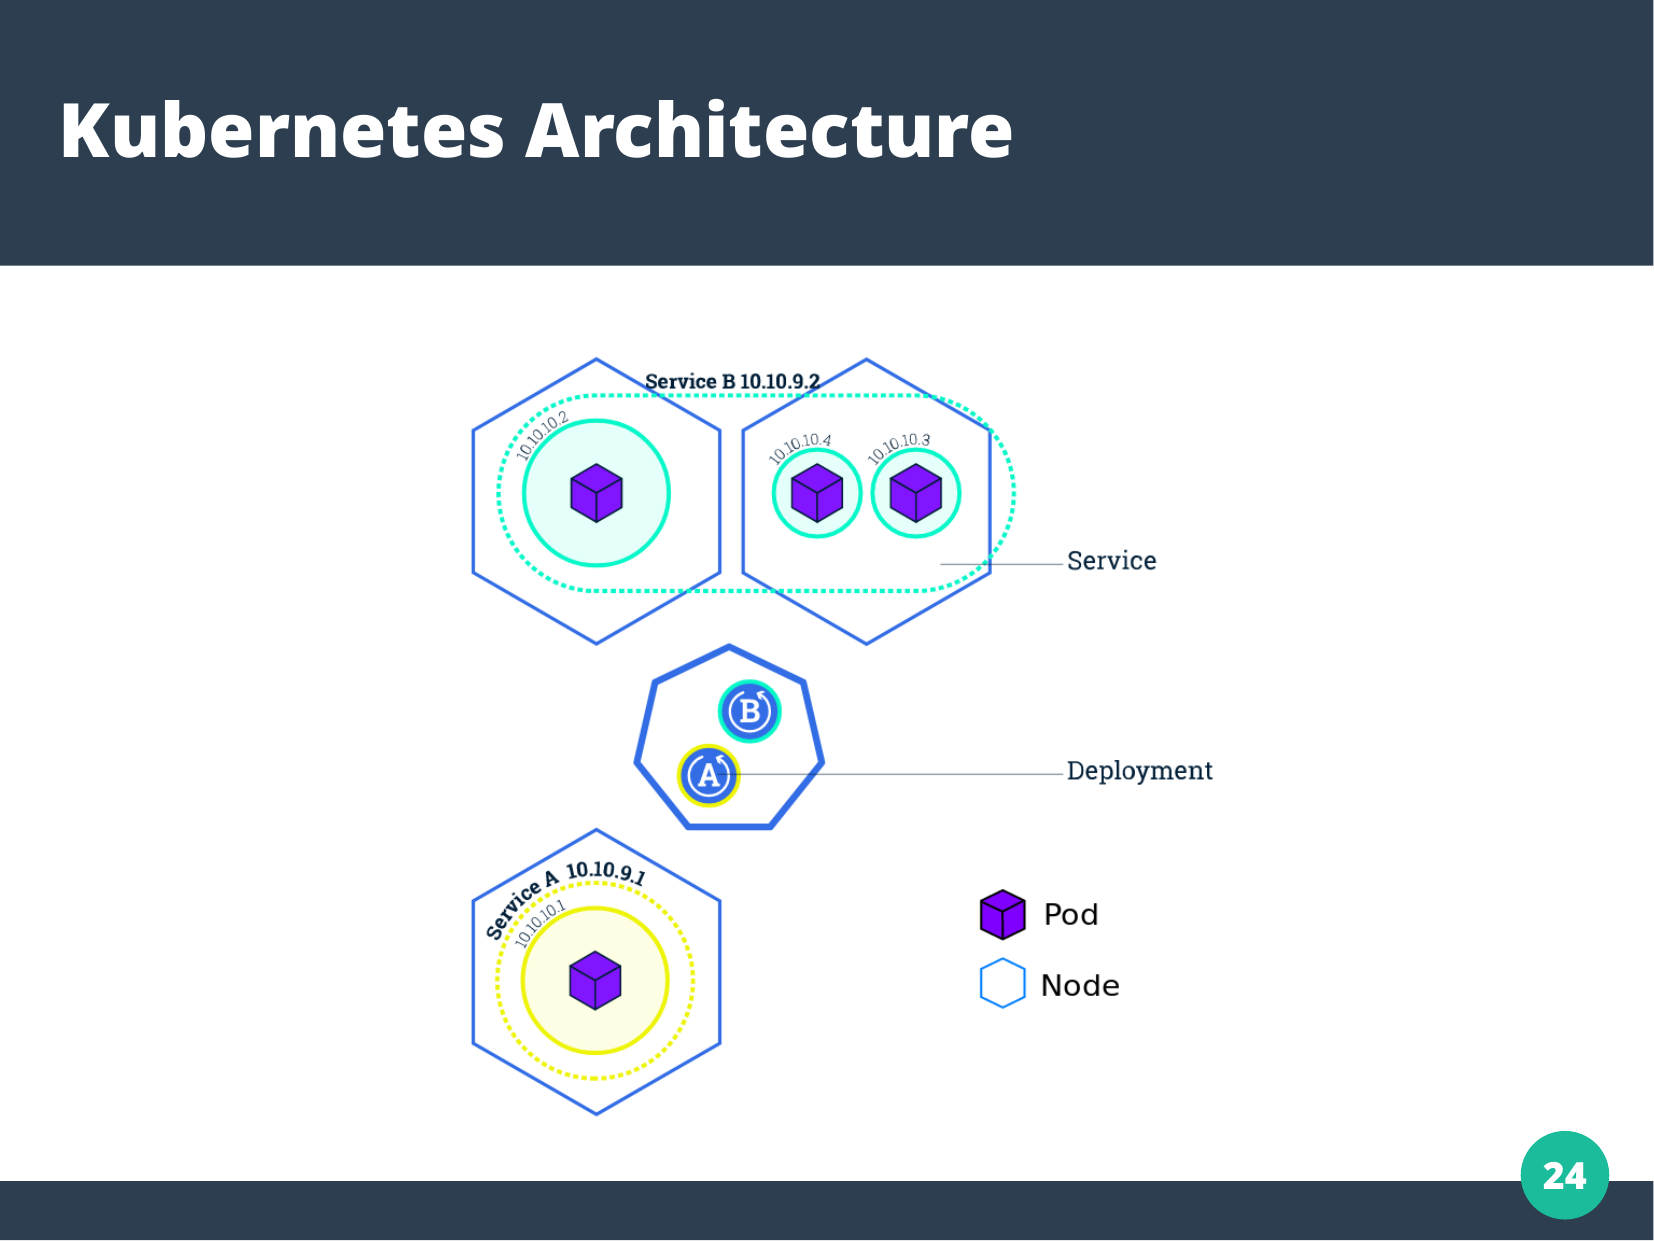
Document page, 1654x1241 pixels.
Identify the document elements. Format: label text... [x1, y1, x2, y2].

title Kubernetes Architecture [59, 49, 1595, 207]
picture [406, 324, 1248, 1152]
